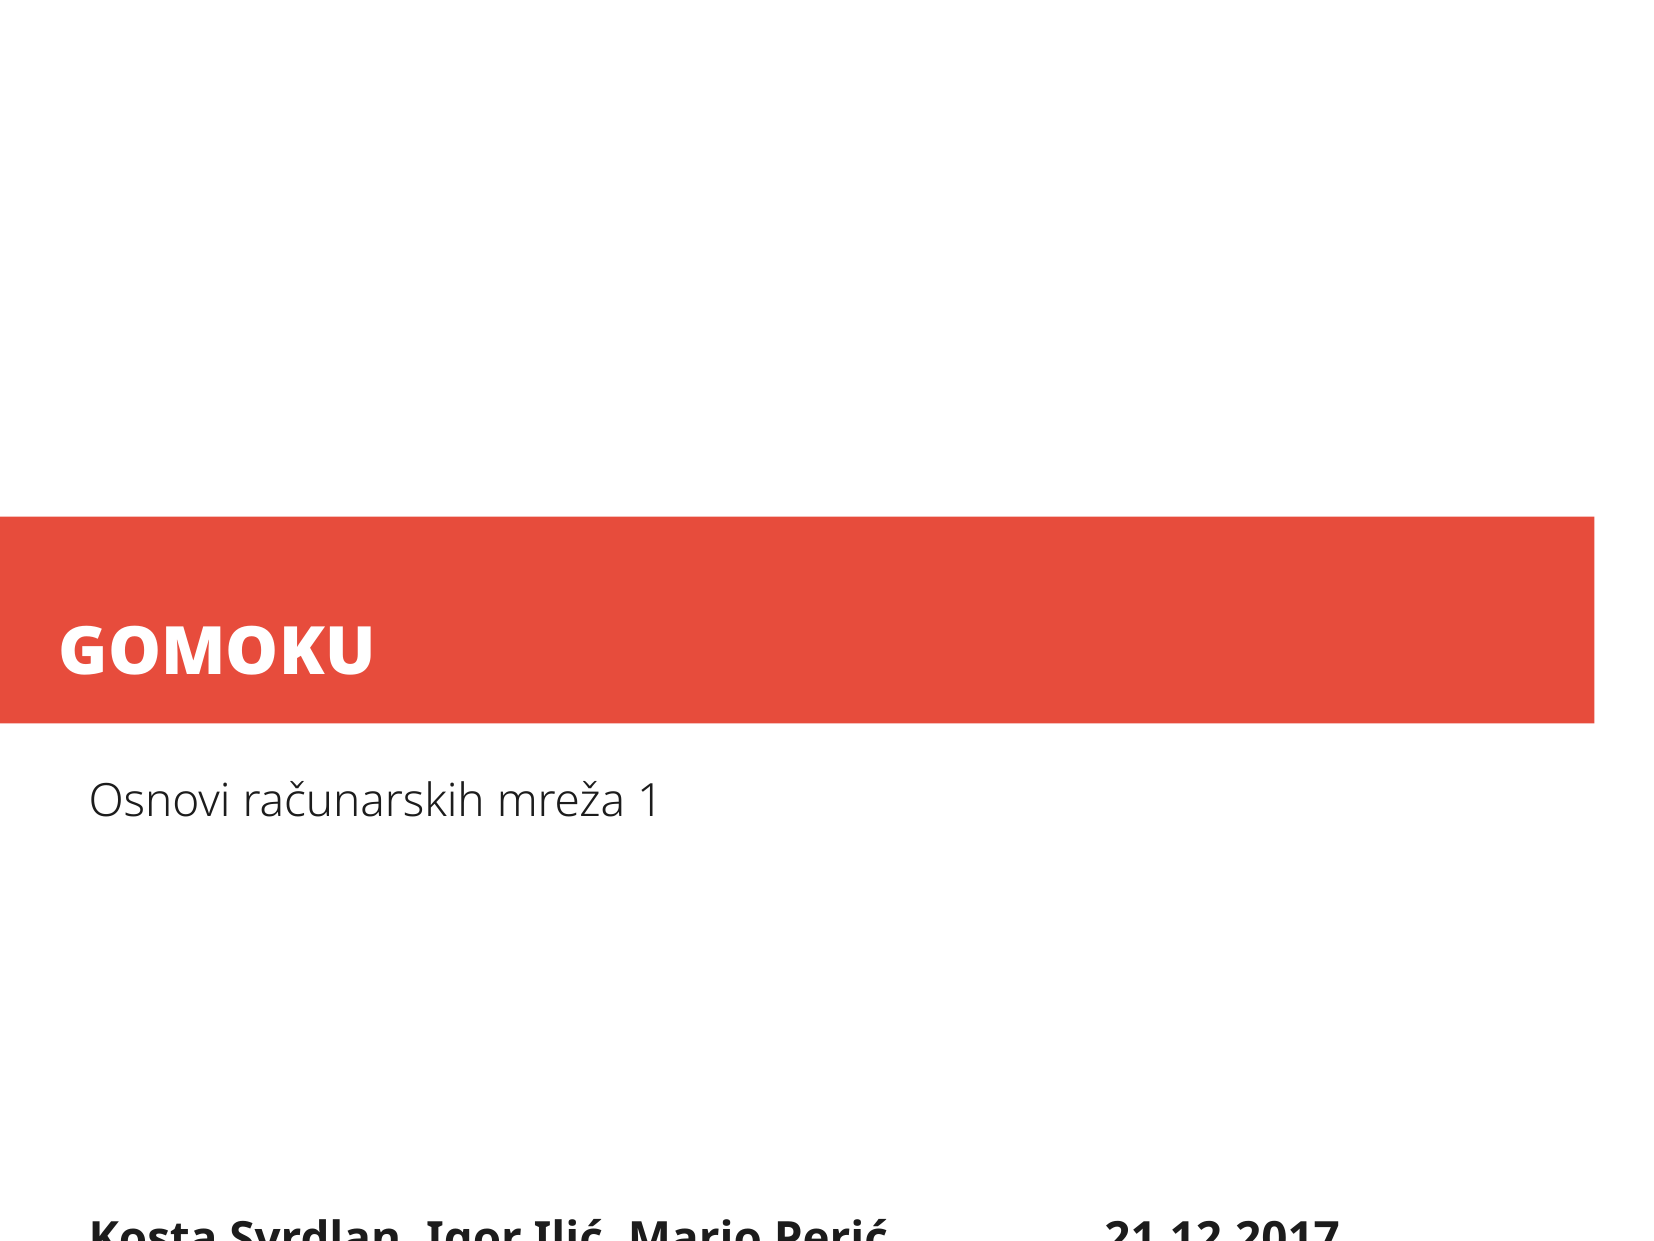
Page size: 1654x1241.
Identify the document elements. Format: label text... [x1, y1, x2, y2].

subtitle Osnovi računarskih mreža 1 Kosta Svrdlan, Igor Ilić, Mario Perić 21.12.2017. [88, 767, 1595, 1182]
title GOMOKU [59, 546, 1595, 694]
